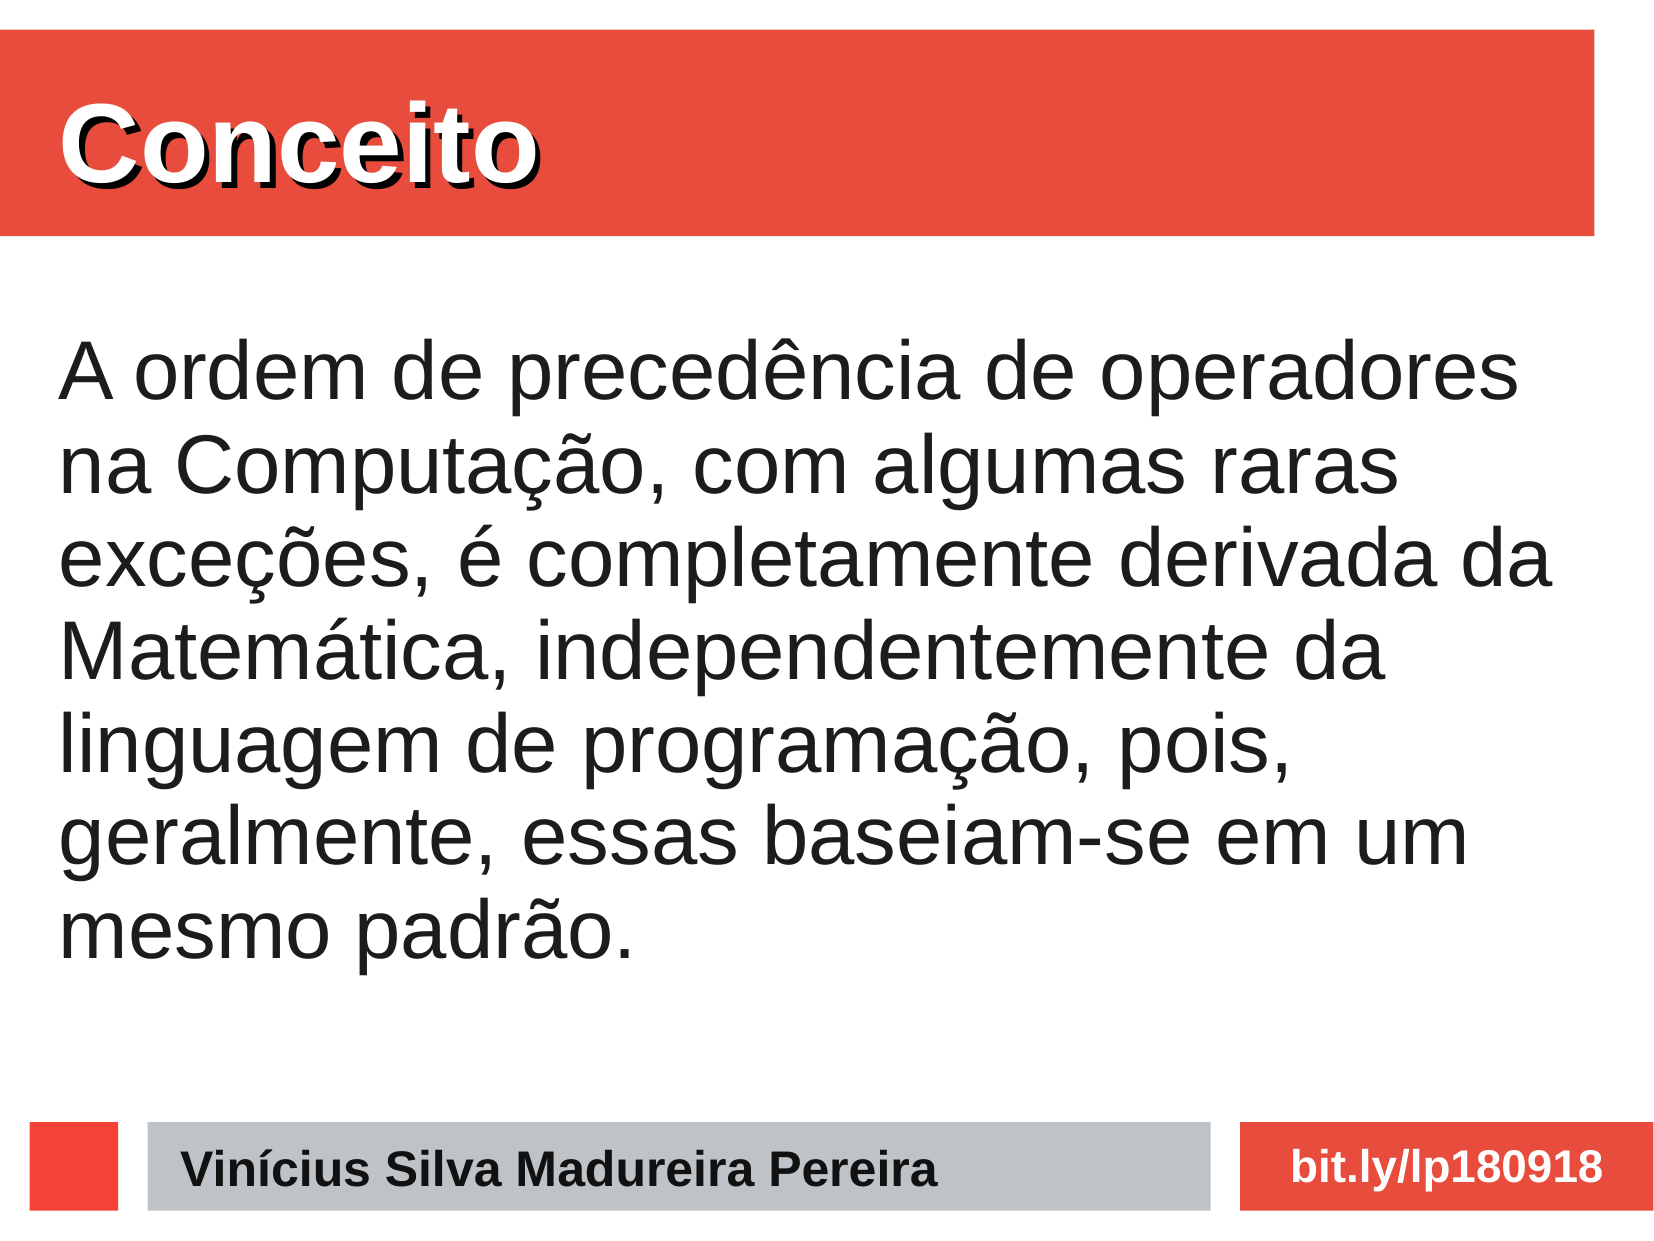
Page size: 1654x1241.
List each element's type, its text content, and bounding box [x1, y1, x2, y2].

text_box bit.ly/lp180918 [1228, 1133, 1654, 1205]
text_box Vinícius Silva Madureira Pereira [165, 1133, 1170, 1205]
title Conceito [59, 59, 1595, 207]
list A ordem de precedência de operadores na Computação, com algumas raras exceções, é completamente derivada da Matemática, independentemente da linguagem de programação, pois, geralmente, essas baseiam-se em um mesmo padrão. [59, 324, 1565, 1093]
